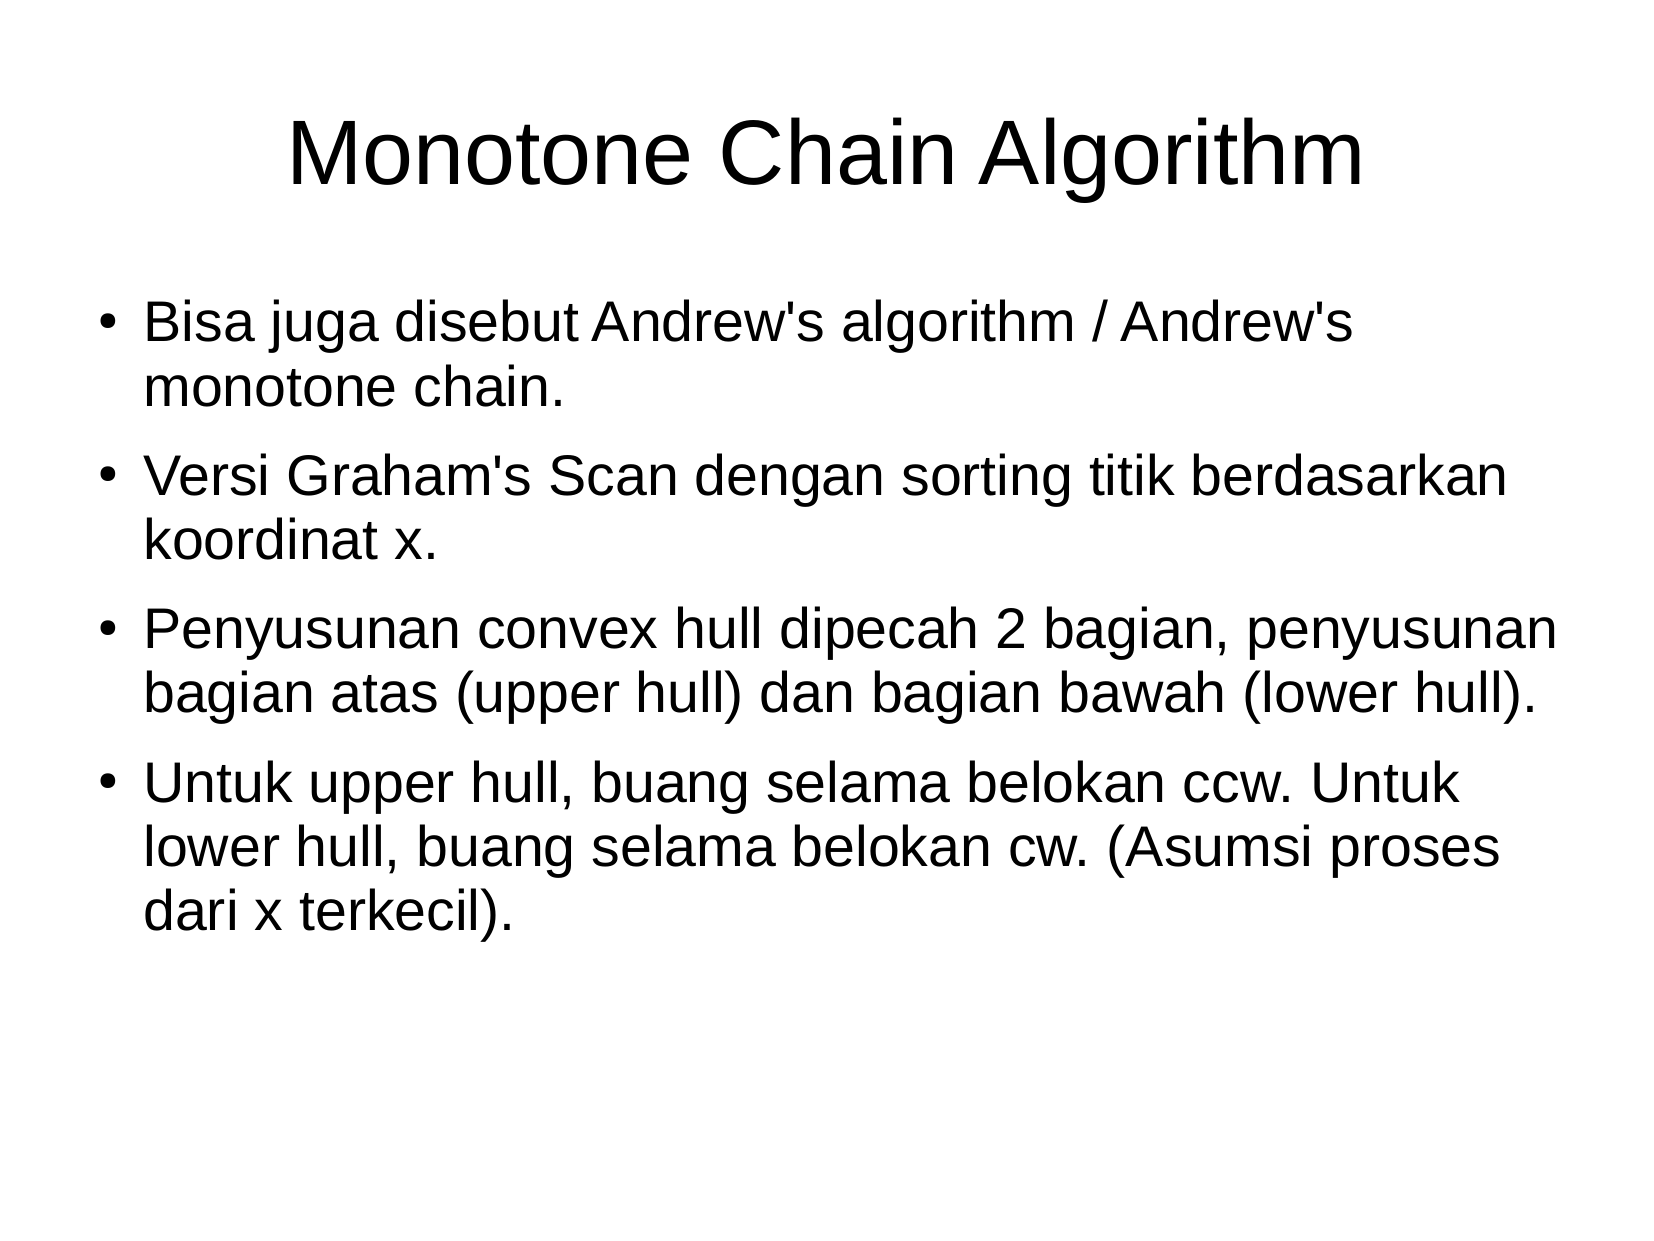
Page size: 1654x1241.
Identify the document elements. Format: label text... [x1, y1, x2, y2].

title Monotone Chain Algorithm [82, 49, 1571, 257]
list Bisa juga disebut Andrew's algorithm / Andrew's monotone chain. Versi Graham's Scan dengan sorting titik berdasarkan koordinat x. Penyusunan convex hull dipecah 2 bagian, penyusunan bagian atas (upper hull) dan bagian bawah (lower hull). Untuk upper hull, buang selama belokan ccw. Untuk lower hull, buang selama belokan cw. (Asumsi proses dari x terkecil). [82, 290, 1571, 1010]
